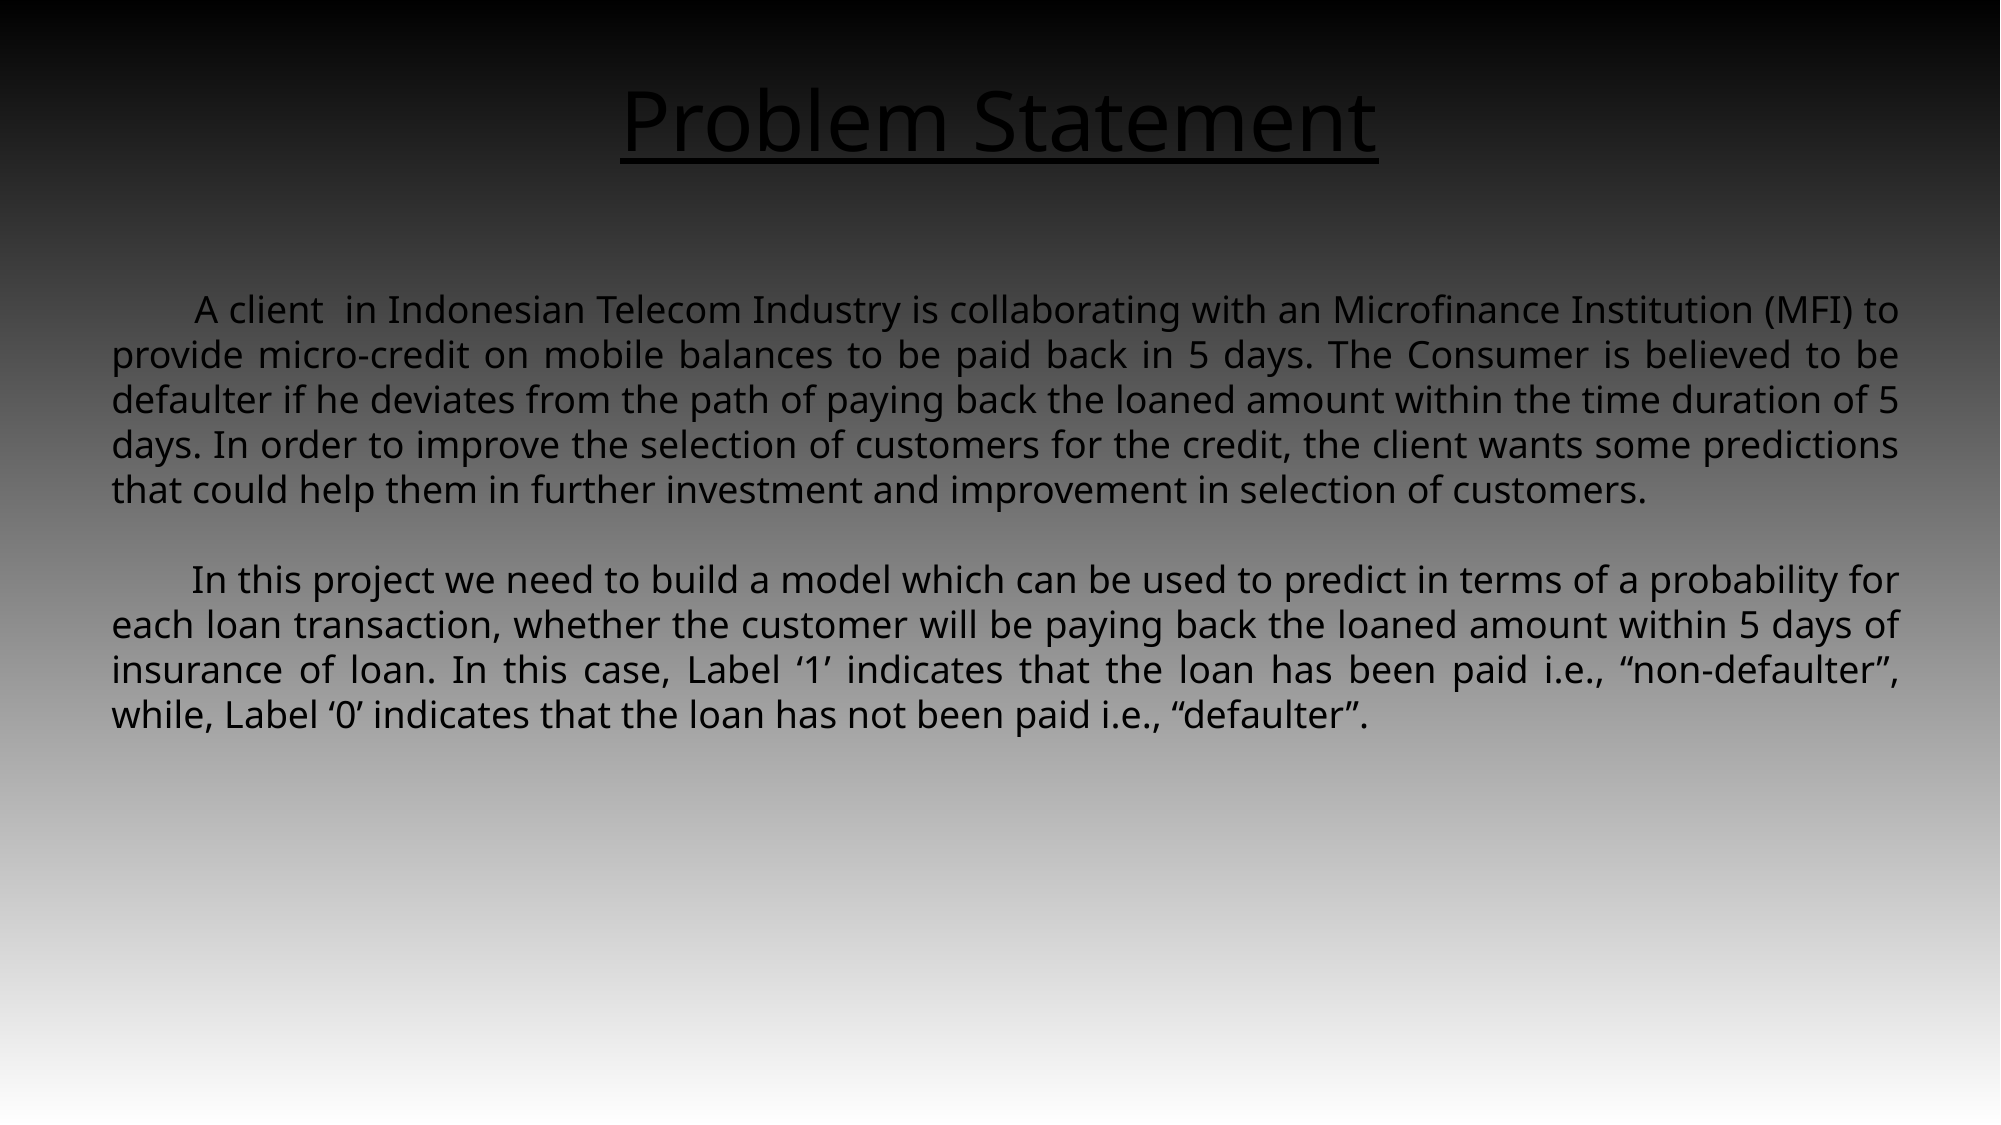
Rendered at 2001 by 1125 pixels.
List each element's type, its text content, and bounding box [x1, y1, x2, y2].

text_box A client in Indonesian Telecom Industry is collaborating with an Microfinance Institution (MFI) to provide micro-credit on mobile balances to be paid back in 5 days. The Consumer is believed to be defaulter if he deviates from the path of paying back the loaned amount within the time duration of 5 days. In order to improve the selection of customers for the credit, the client wants some predictions that could help them in further investment and improvement in selection of customers. In this project we need to build a model which can be used to predict in terms of a probability for each loan transaction, whether the customer will be paying back the loaned amount within 5 days of insurance of loan. In this case, Label ‘1’ indicates that the loan has been paid i.e., “non-defaulter”, while, Label ‘0’ indicates that the loan has not been paid i.e., “defaulter”. [96, 278, 1917, 789]
text_box Problem Statement [82, 61, 1917, 177]
